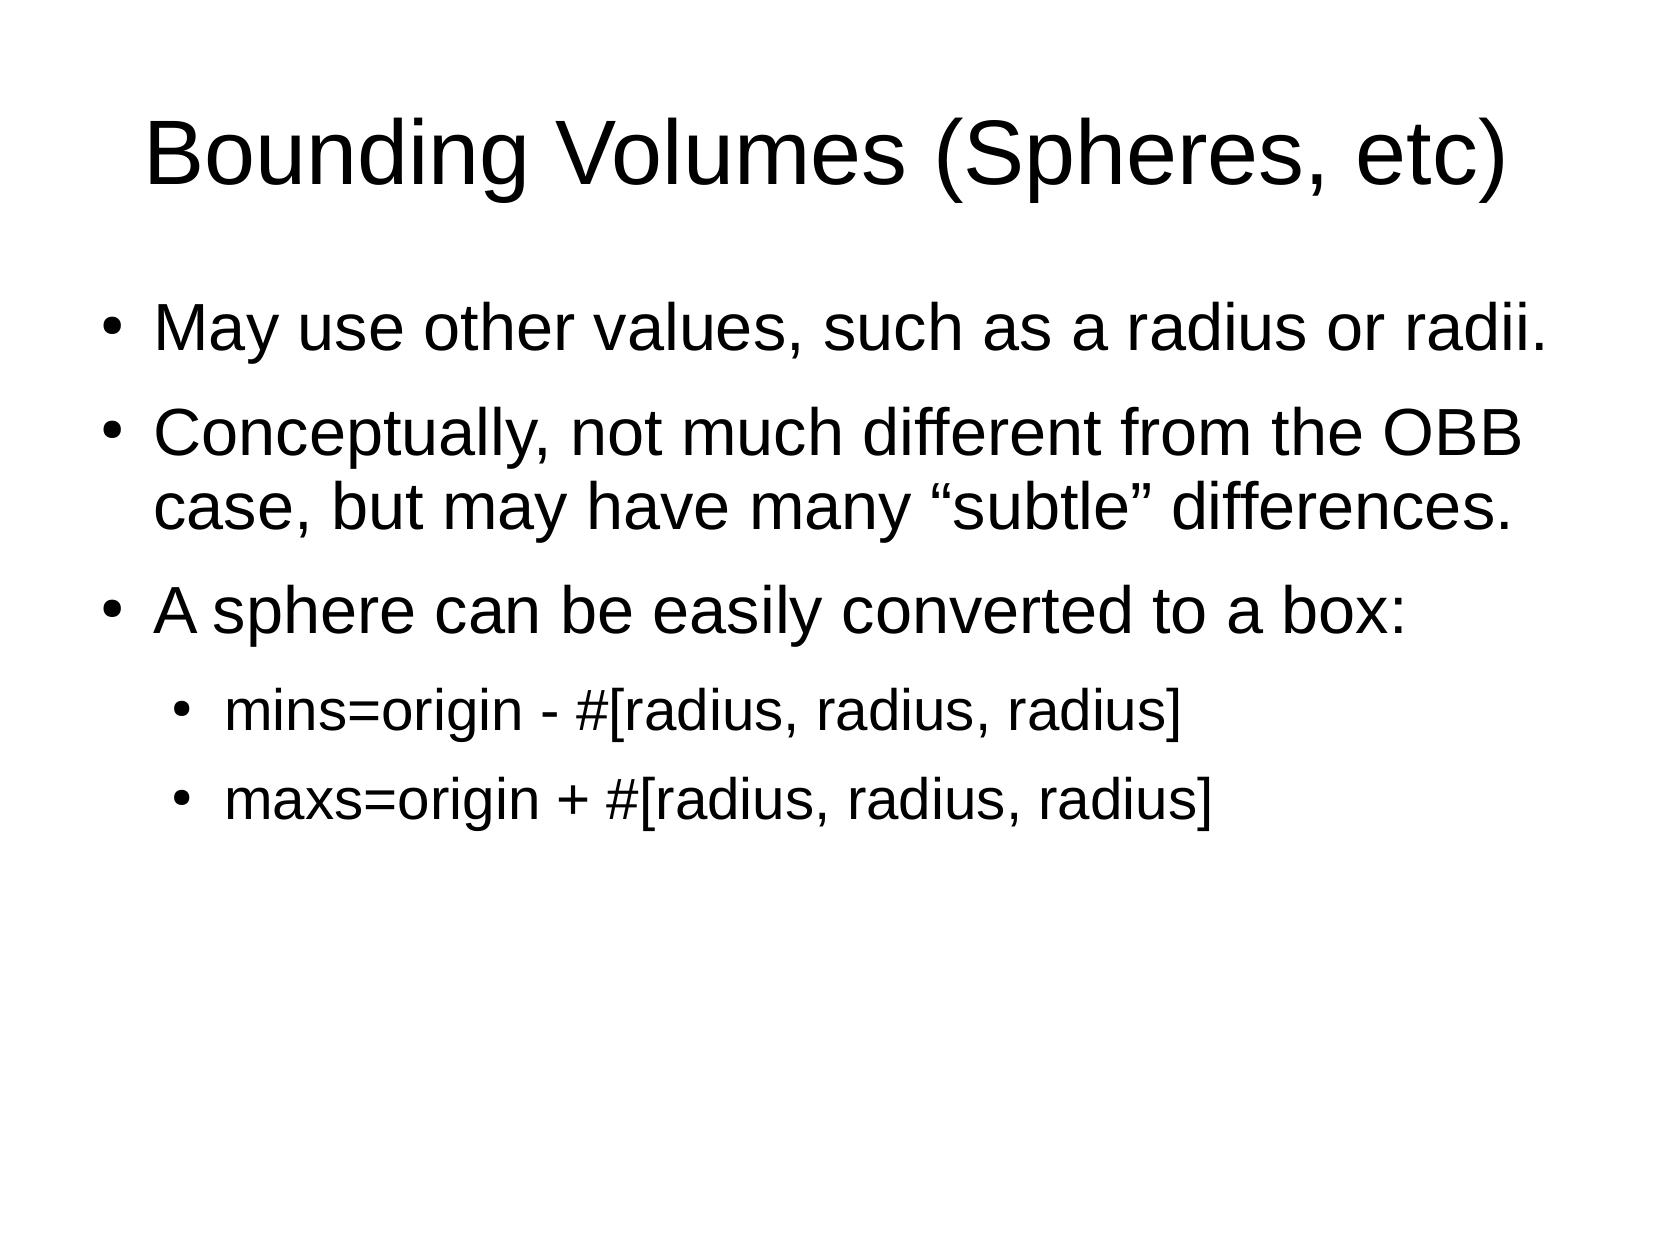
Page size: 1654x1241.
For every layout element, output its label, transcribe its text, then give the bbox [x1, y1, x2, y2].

title Bounding Volumes (Spheres, etc) [82, 56, 1571, 250]
list May use other values, such as a radius or radii. Conceptually, not much different from the OBB case, but may have many “subtle” differences. A sphere can be easily converted to a box: mins=origin - #[radius, radius, radius] maxs=origin + #[radius, radius, radius] [82, 290, 1571, 1094]
